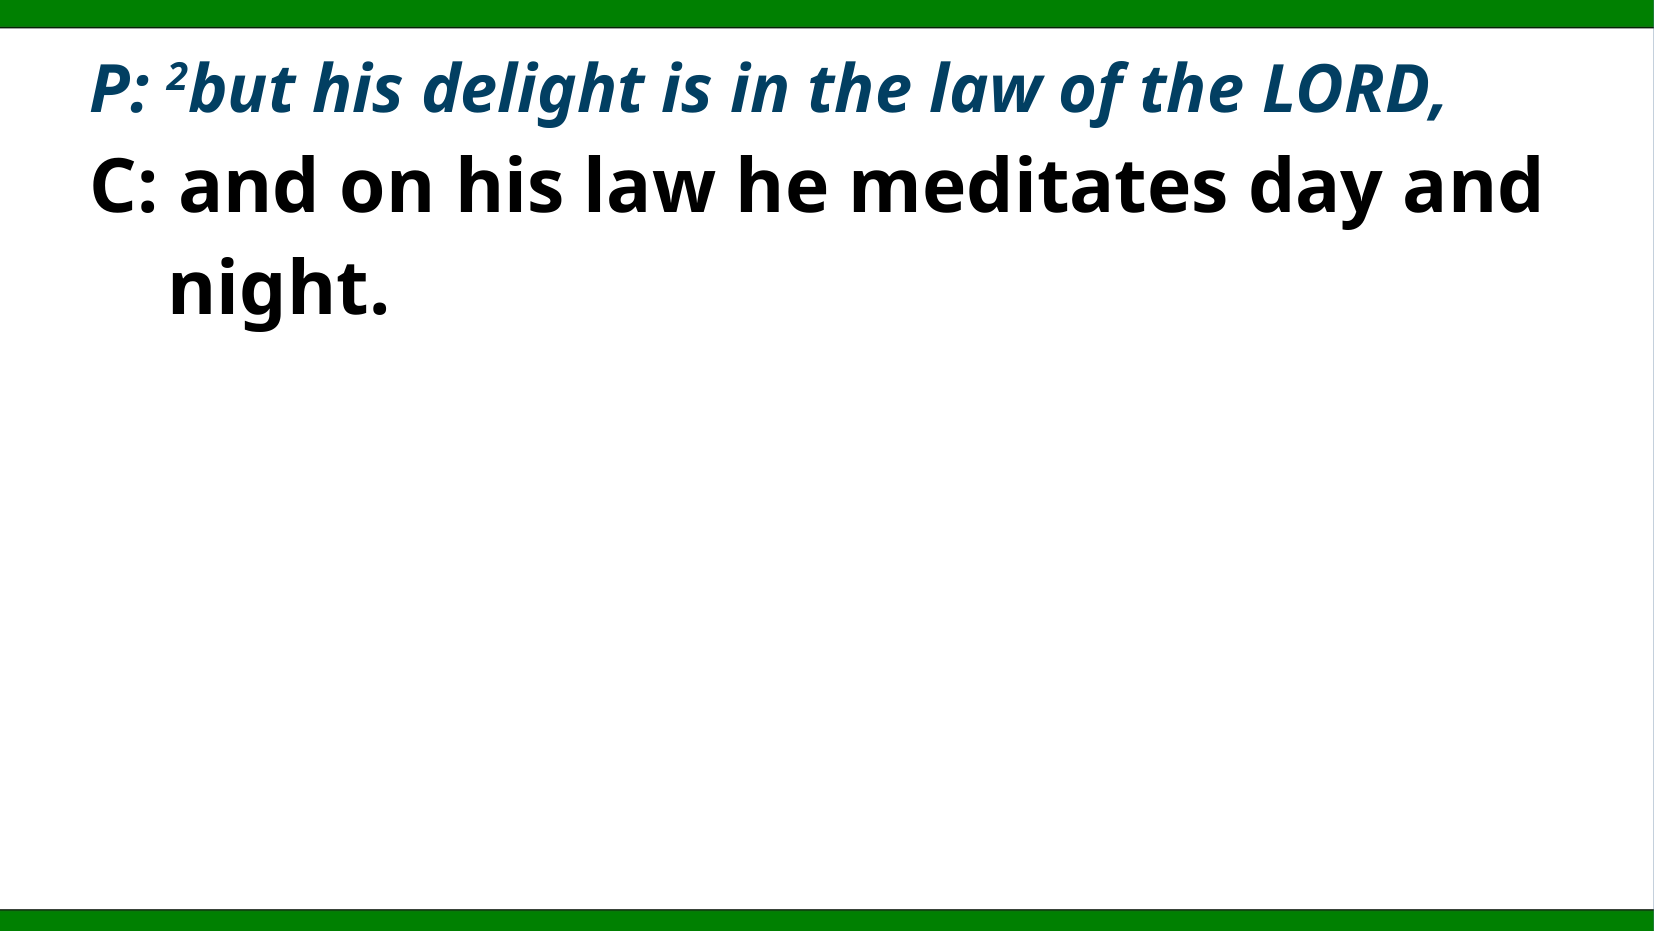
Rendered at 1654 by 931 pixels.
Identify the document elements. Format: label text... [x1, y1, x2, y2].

picture [0, 0, 1654, 931]
text_box P: 2but his delight is in the law of the Lord, C: and on his law he meditates day and night. [75, 34, 1591, 361]
